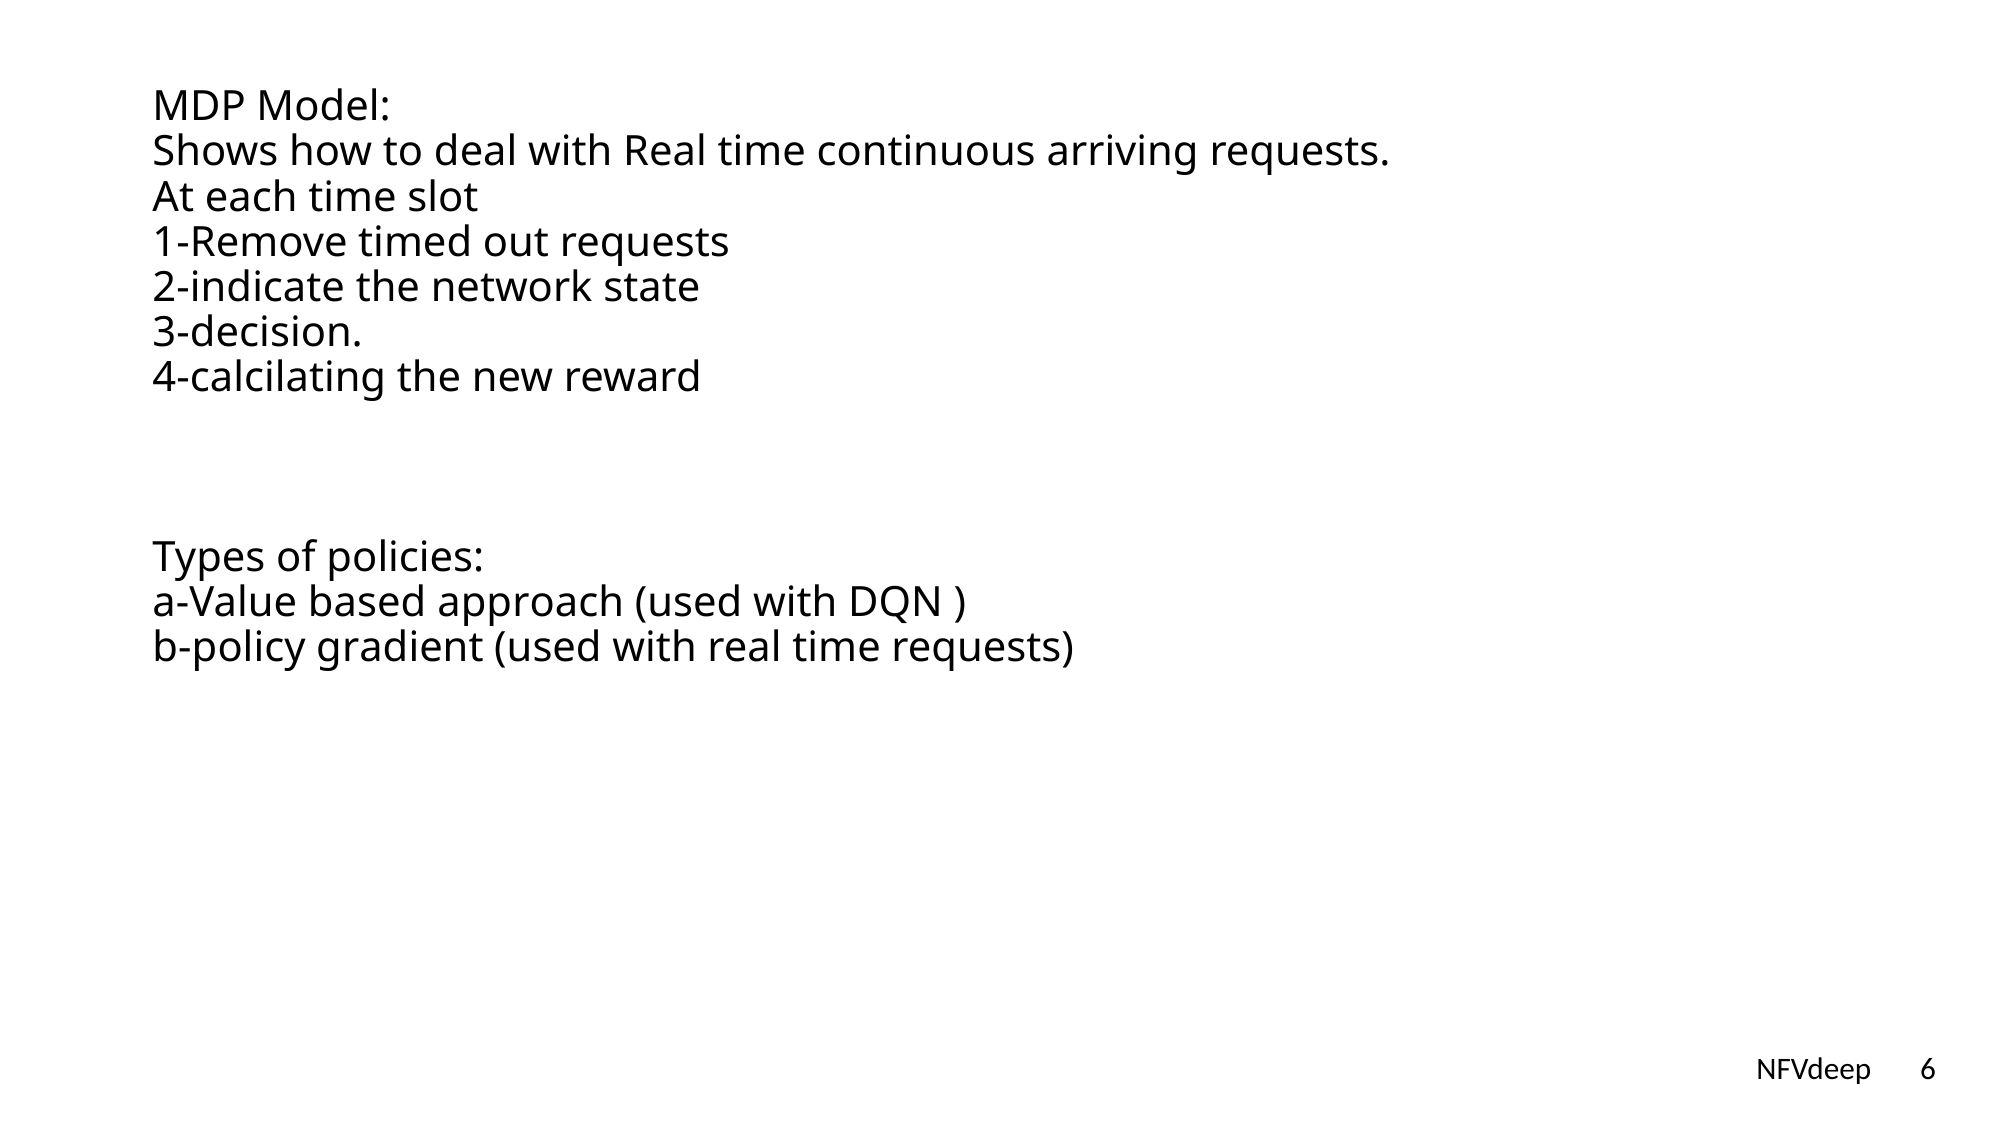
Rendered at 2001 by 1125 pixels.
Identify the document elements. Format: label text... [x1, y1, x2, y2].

title MDP Model: Shows how to deal with Real time continuous arriving requests. At each time slot 1-Remove timed out requests 2-indicate the network state 3-decision. 4-calcilating the new reward Types of policies: a-Value based approach (used with DQN ) b-policy gradient (used with real time requests) [137, 59, 1863, 971]
list NFVdeep 6 [264, 1051, 1990, 1113]
